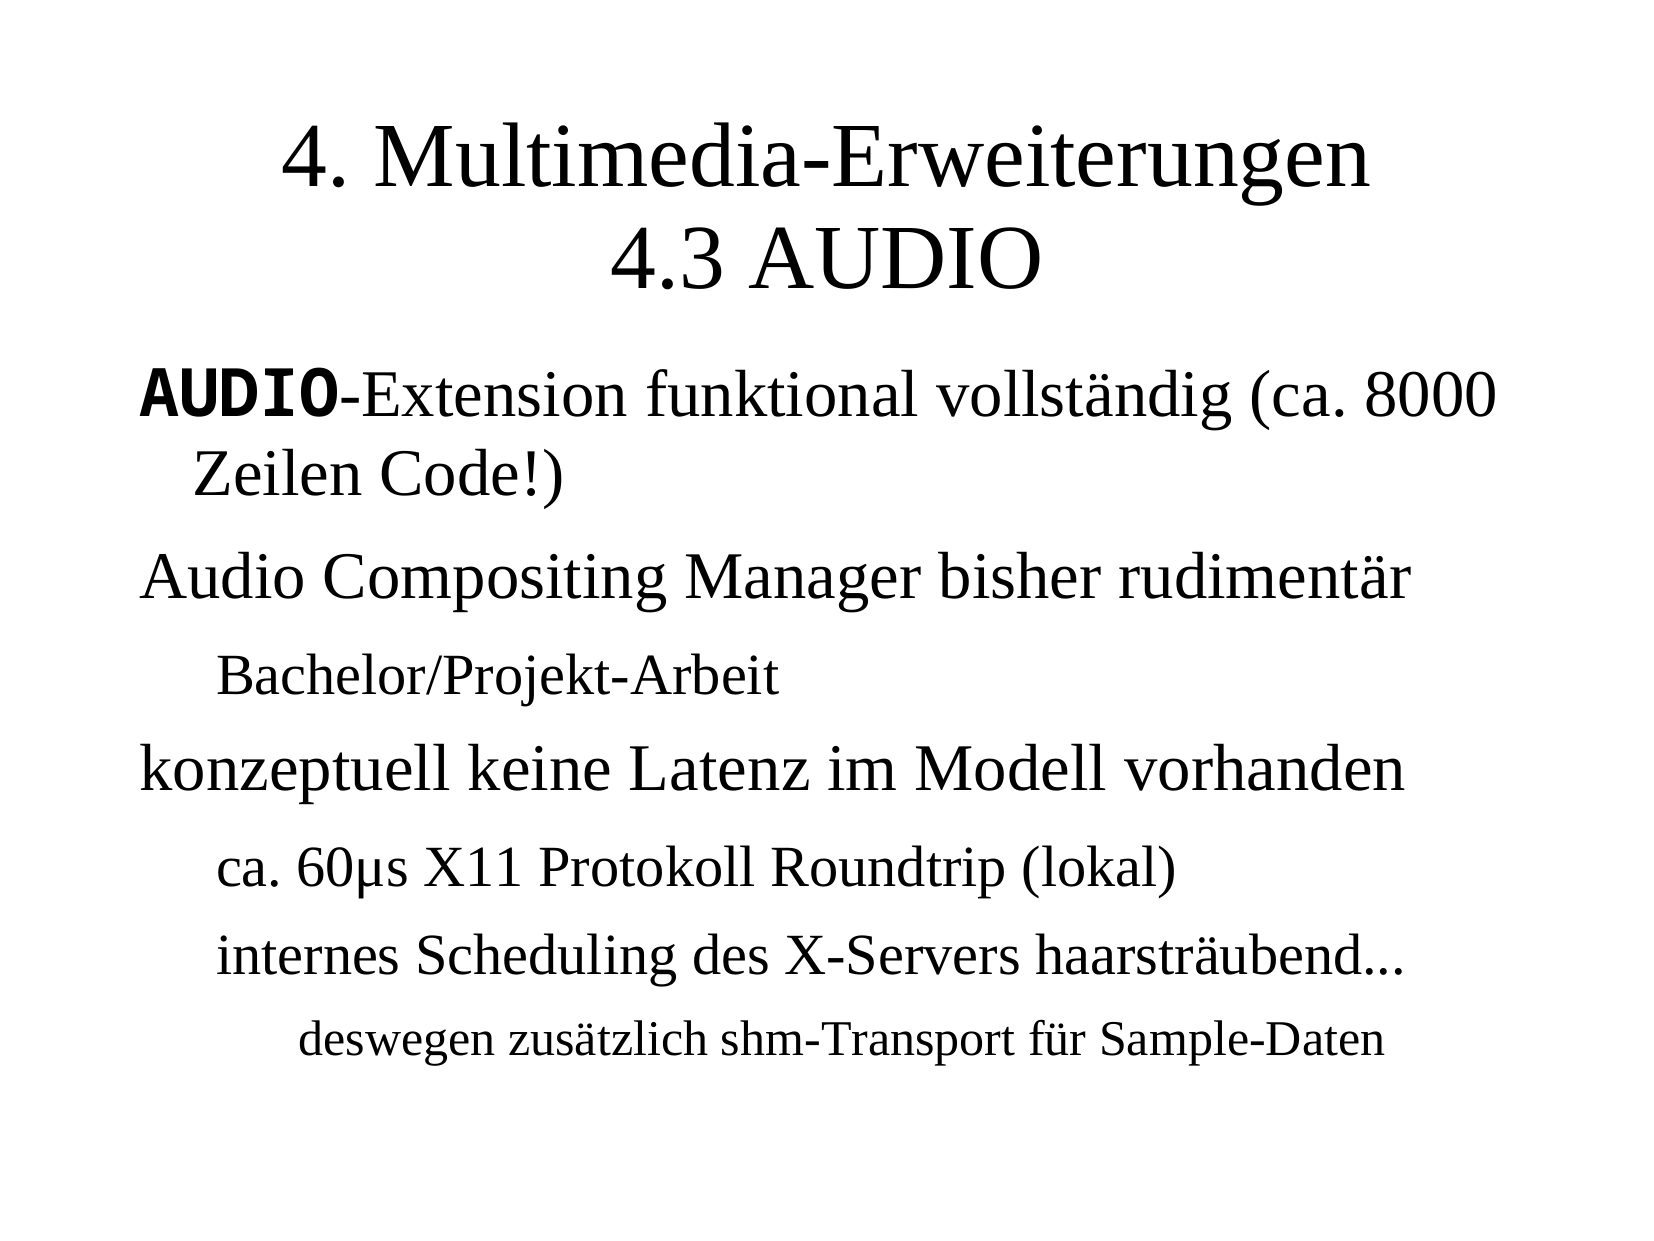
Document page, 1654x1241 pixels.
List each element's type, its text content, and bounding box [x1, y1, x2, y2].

title 4. Multimedia-Erweiterungen 4.3 AUDIO [121, 102, 1534, 311]
list AUDIO-Extension funktional vollständig (ca. 8000 Zeilen Code!) Audio Compositing Manager bisher rudimentär Bachelor/Projekt-Arbeit konzeptuell keine Latenz im Modell vorhanden ca. 60μs X11 Protokoll Roundtrip (lokal) internes Scheduling des X-Servers haarsträubend... deswegen zusätzlich shm-Transport für Sample-Daten [121, 344, 1534, 1172]
